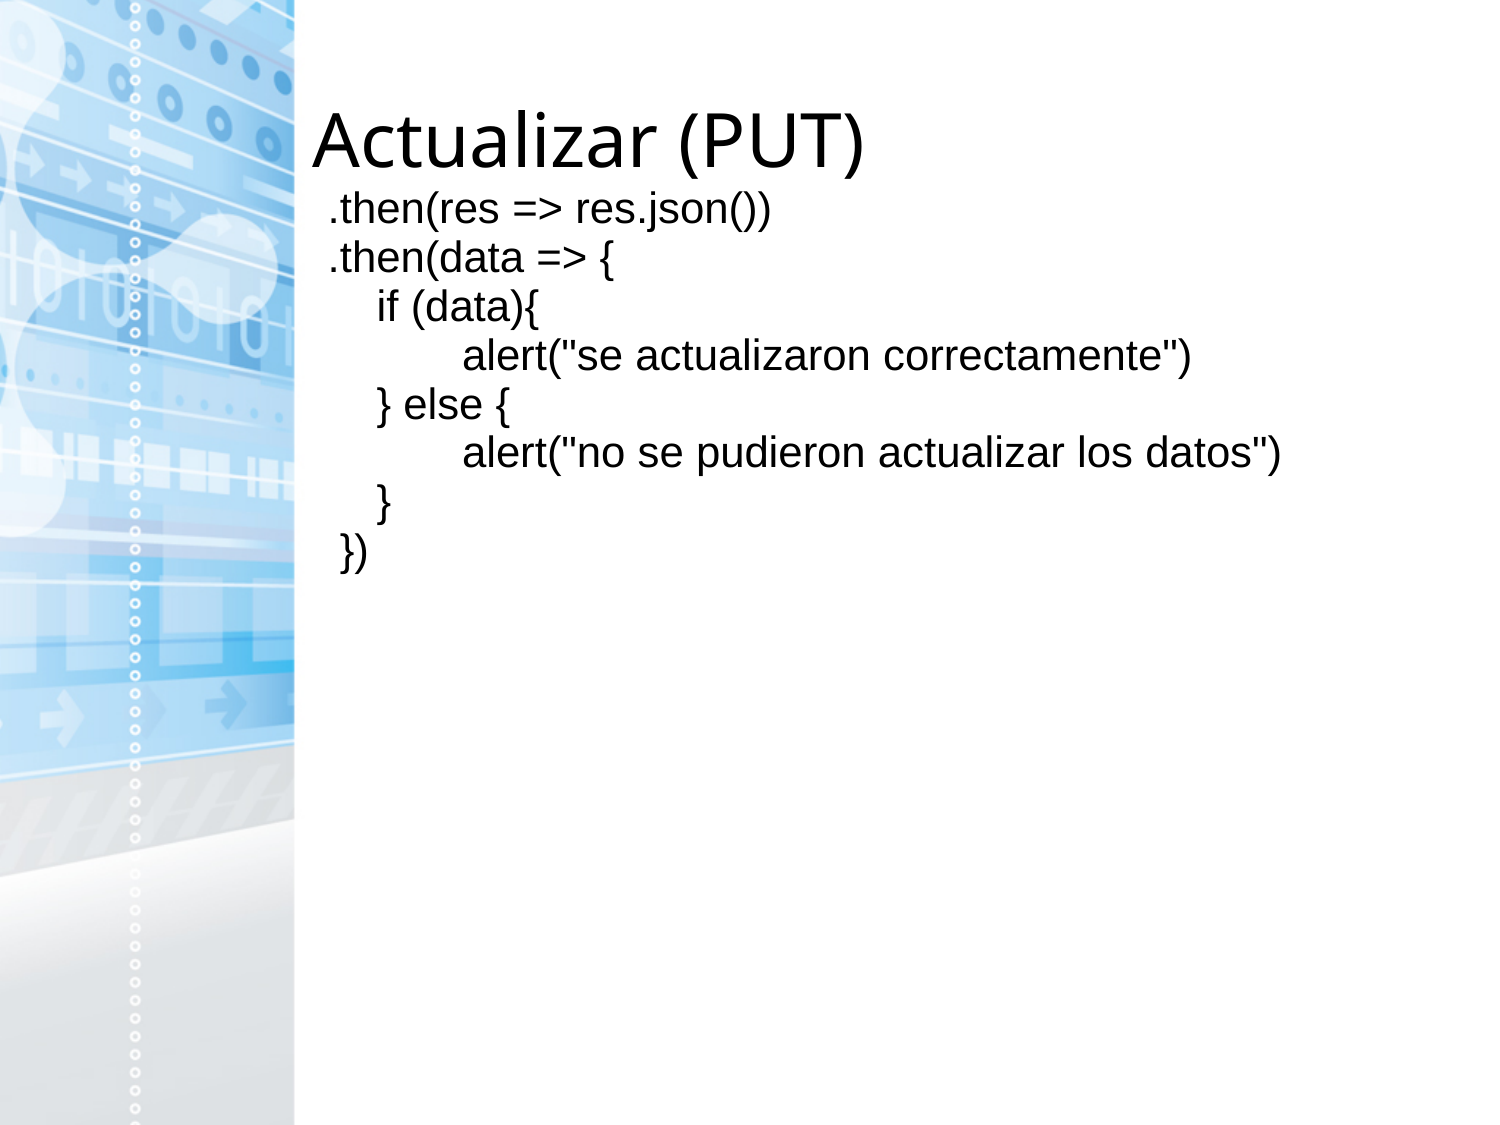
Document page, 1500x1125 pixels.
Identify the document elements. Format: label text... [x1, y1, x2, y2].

text_box .then(res => res.json()) .then(data => { if (data){ alert("se actualizaron correctamente") } else { alert("no se pudieron actualizar los datos") } }) [312, 177, 1477, 1093]
picture [0, 0, 1500, 1125]
title Actualizar (PUT) [312, 45, 1424, 177]
